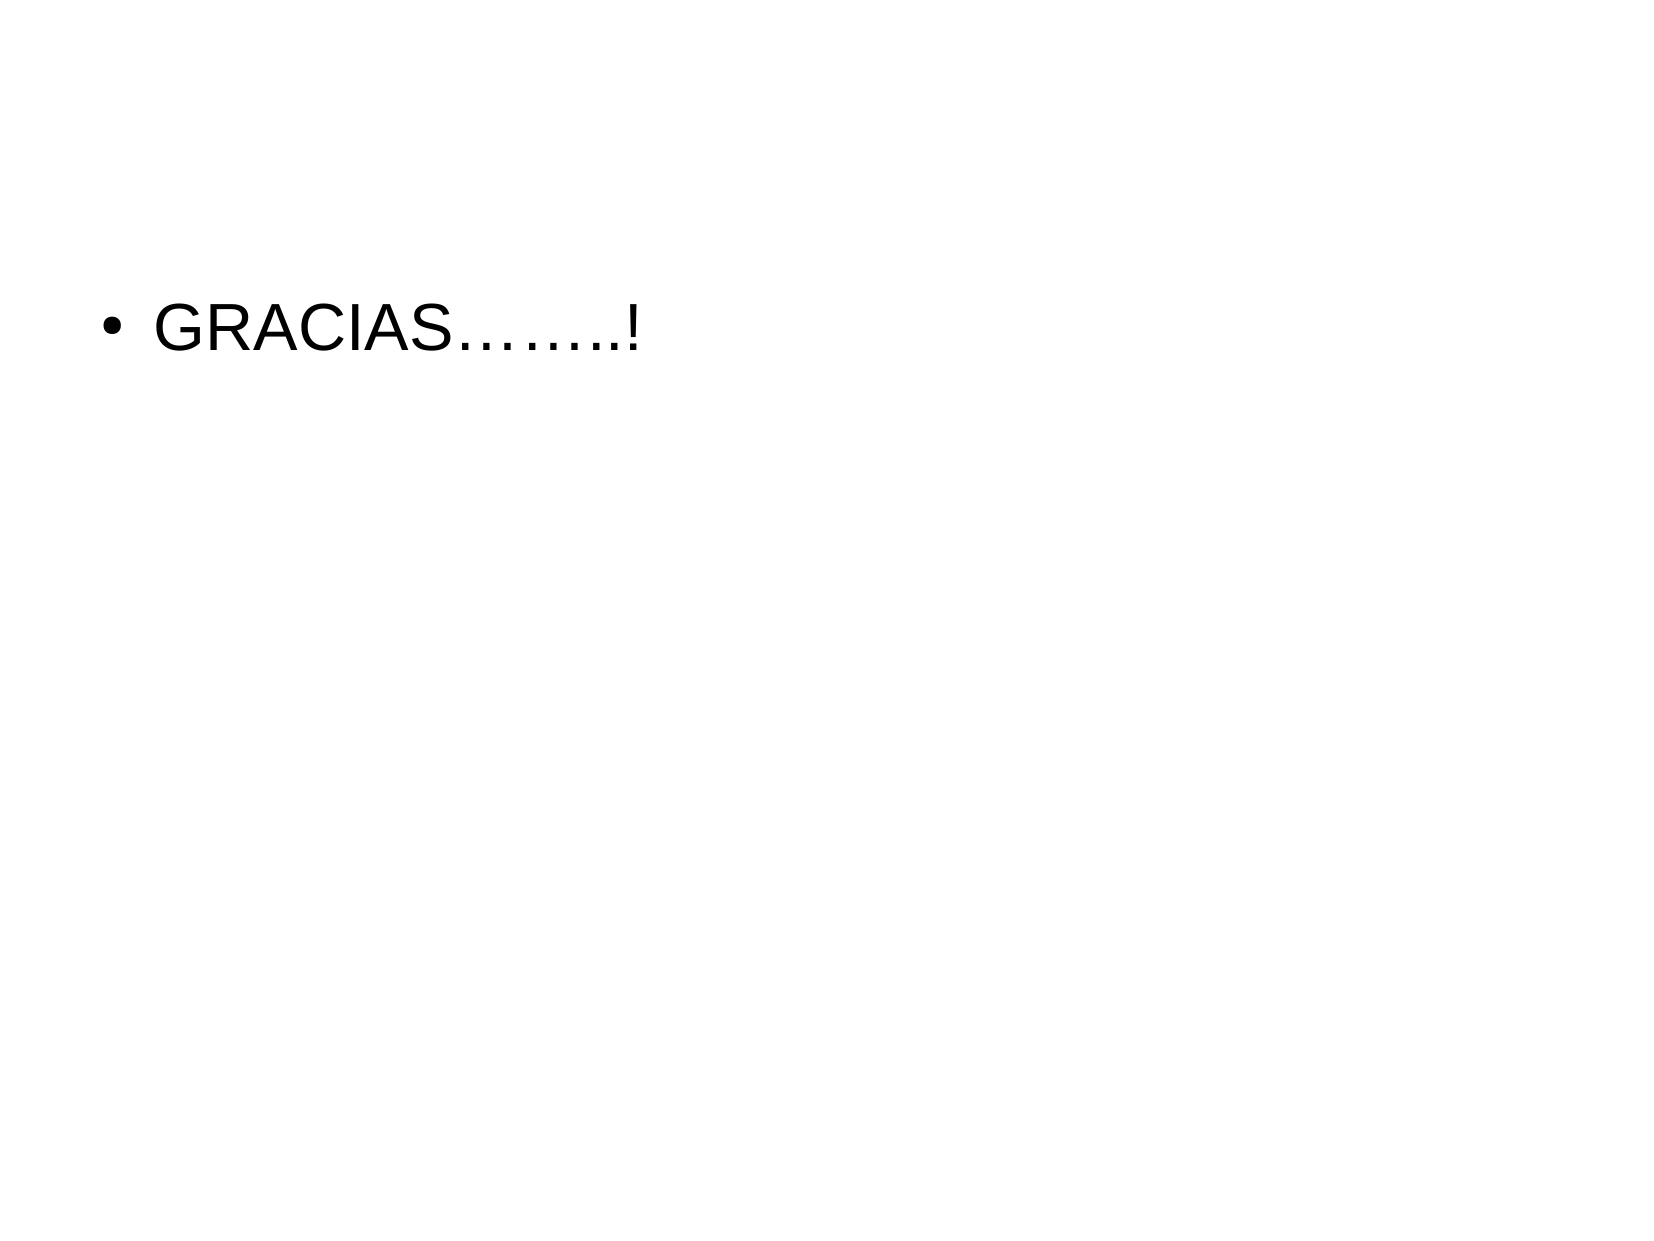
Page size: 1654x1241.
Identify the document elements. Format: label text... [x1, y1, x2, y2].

list GRACIAS……..! [82, 290, 1571, 1010]
